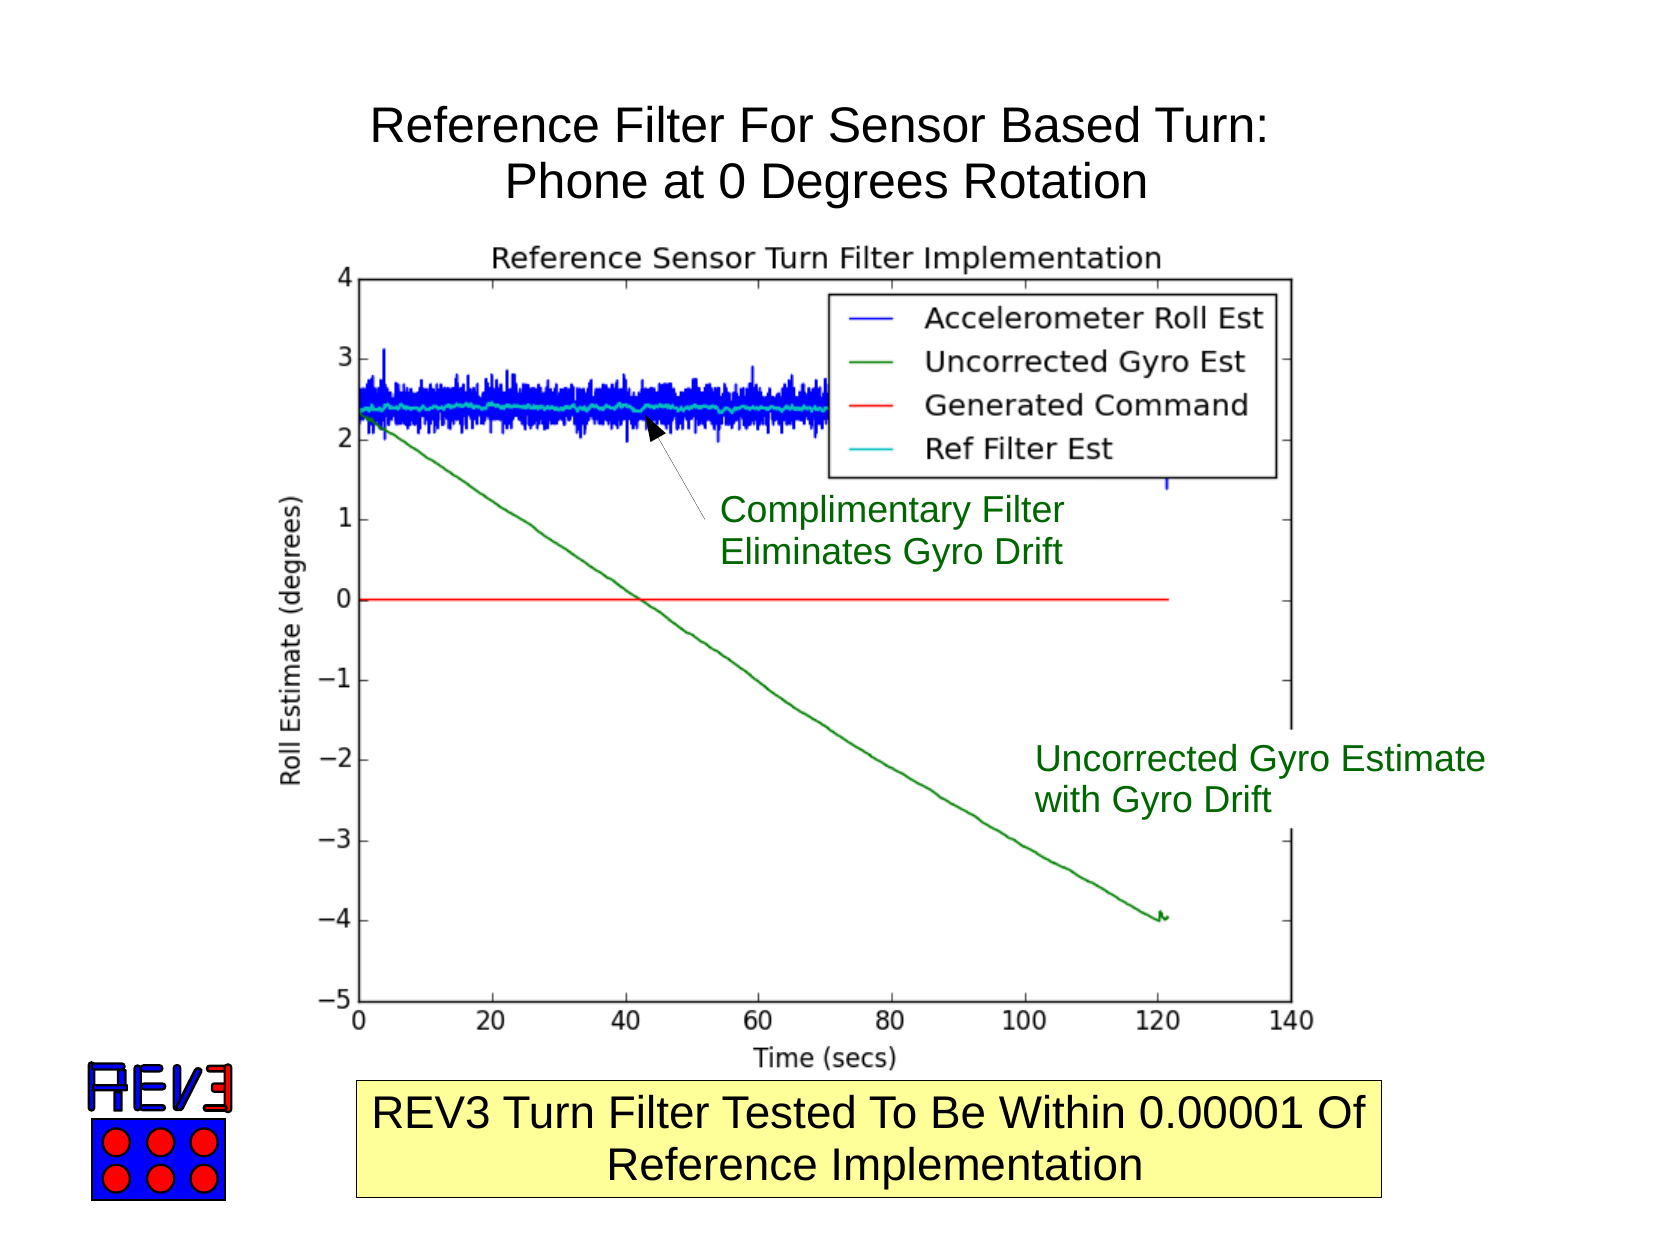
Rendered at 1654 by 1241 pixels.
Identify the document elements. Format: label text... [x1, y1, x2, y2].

text_box Uncorrected Gyro Estimate with Gyro Drift [1020, 729, 1512, 829]
text_box Complimentary Filter Eliminates Gyro Drift [705, 480, 1091, 580]
title Reference Filter For Sensor Based Turn: Phone at 0 Degrees Rotation [82, 49, 1571, 257]
text_box REV3 Turn Filter Tested To Be Within 0.00001 Of Reference Implementation [356, 1080, 1381, 1198]
picture [75, 257, 1411, 1216]
